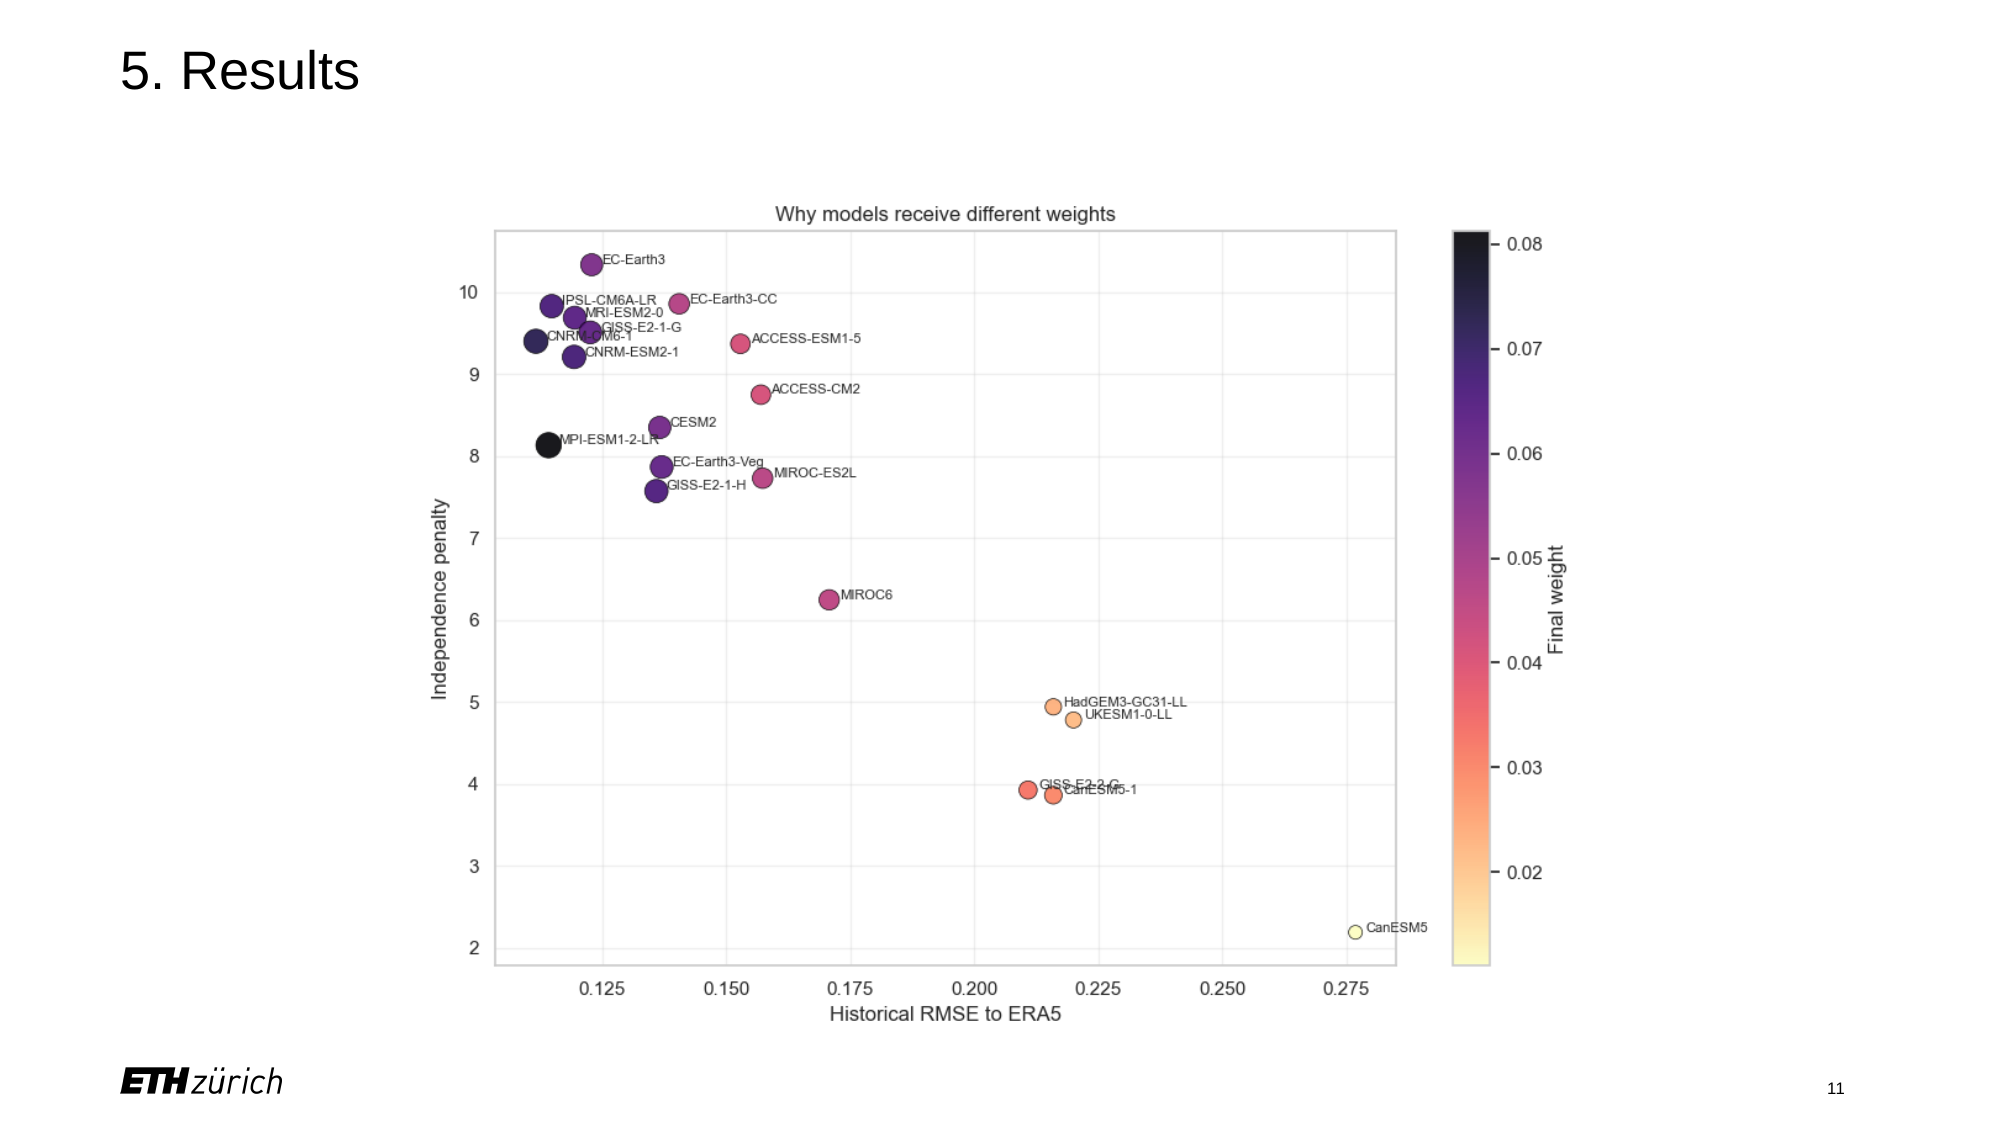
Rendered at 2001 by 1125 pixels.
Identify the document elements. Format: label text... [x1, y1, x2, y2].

slide_number 11 [1827, 1069, 1880, 1106]
picture [420, 194, 1580, 1037]
title 5. Results [120, 42, 1880, 191]
